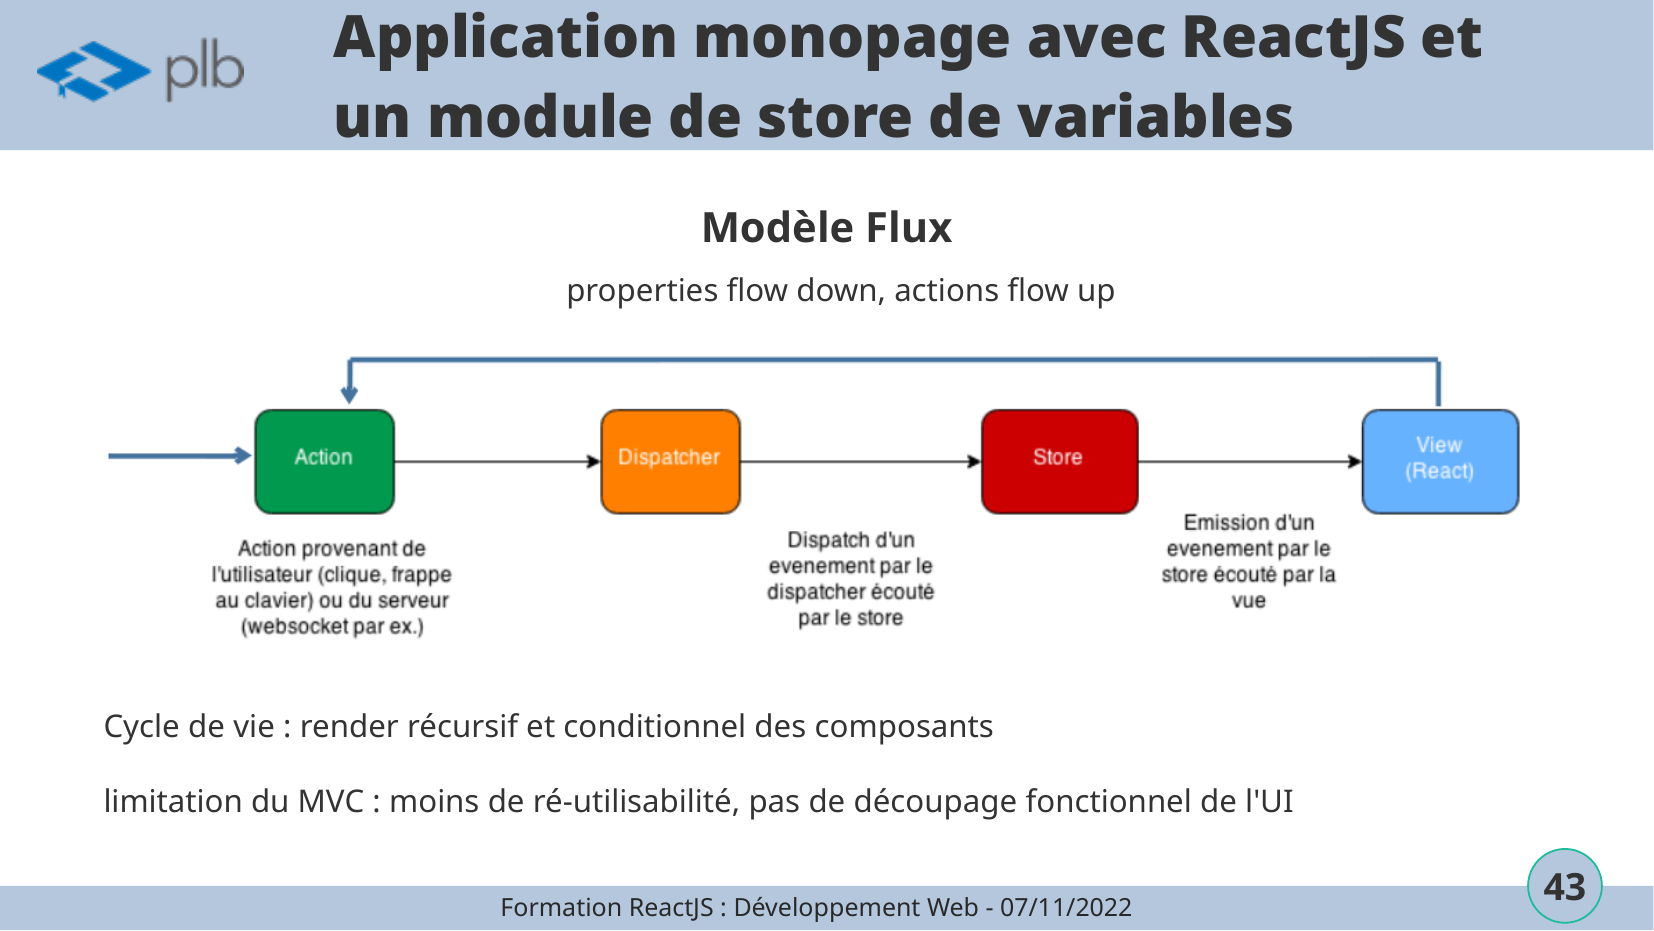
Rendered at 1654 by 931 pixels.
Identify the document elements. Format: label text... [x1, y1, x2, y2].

title Application monopage avec ReactJS et un module de store de variables [333, 0, 1613, 151]
text_box properties flow down, actions flow up [519, 262, 1163, 315]
text_box Modèle Flux [59, 201, 1595, 239]
picture [37, 33, 244, 113]
text_box Formation ReactJS : Développement Web - 07/11/2022 [461, 888, 1173, 926]
text_box Cycle de vie : render récursif et conditionnel des composants limitation du MVC : moins de ré-utilisabilité, pas de découpage fonctionnel de l'UI [88, 698, 1463, 826]
picture [88, 337, 1542, 655]
